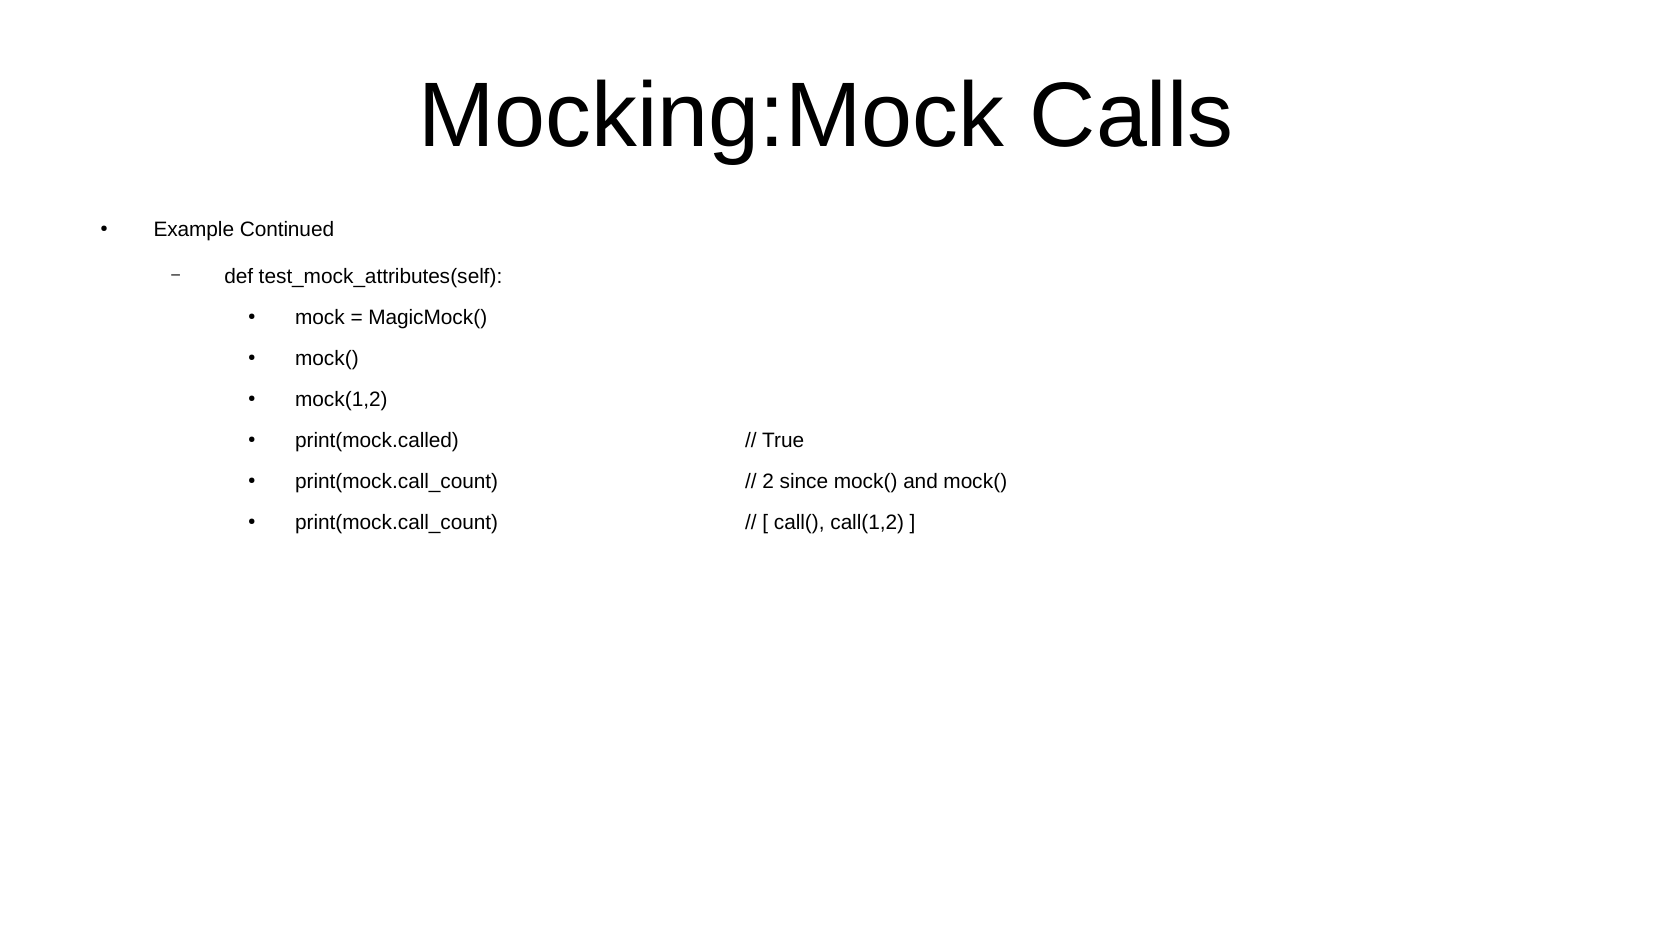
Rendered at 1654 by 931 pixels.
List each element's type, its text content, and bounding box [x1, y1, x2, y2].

title Mocking:Mock Calls [82, 37, 1571, 193]
list Example Continued def test_mock_attributes(self): mock = MagicMock() mock() mock(1,2) print(mock.called) // True print(mock.call_count) // 2 since mock() and mock() print(mock.call_count) // [ call(), call(1,2) ] [82, 217, 1636, 916]
